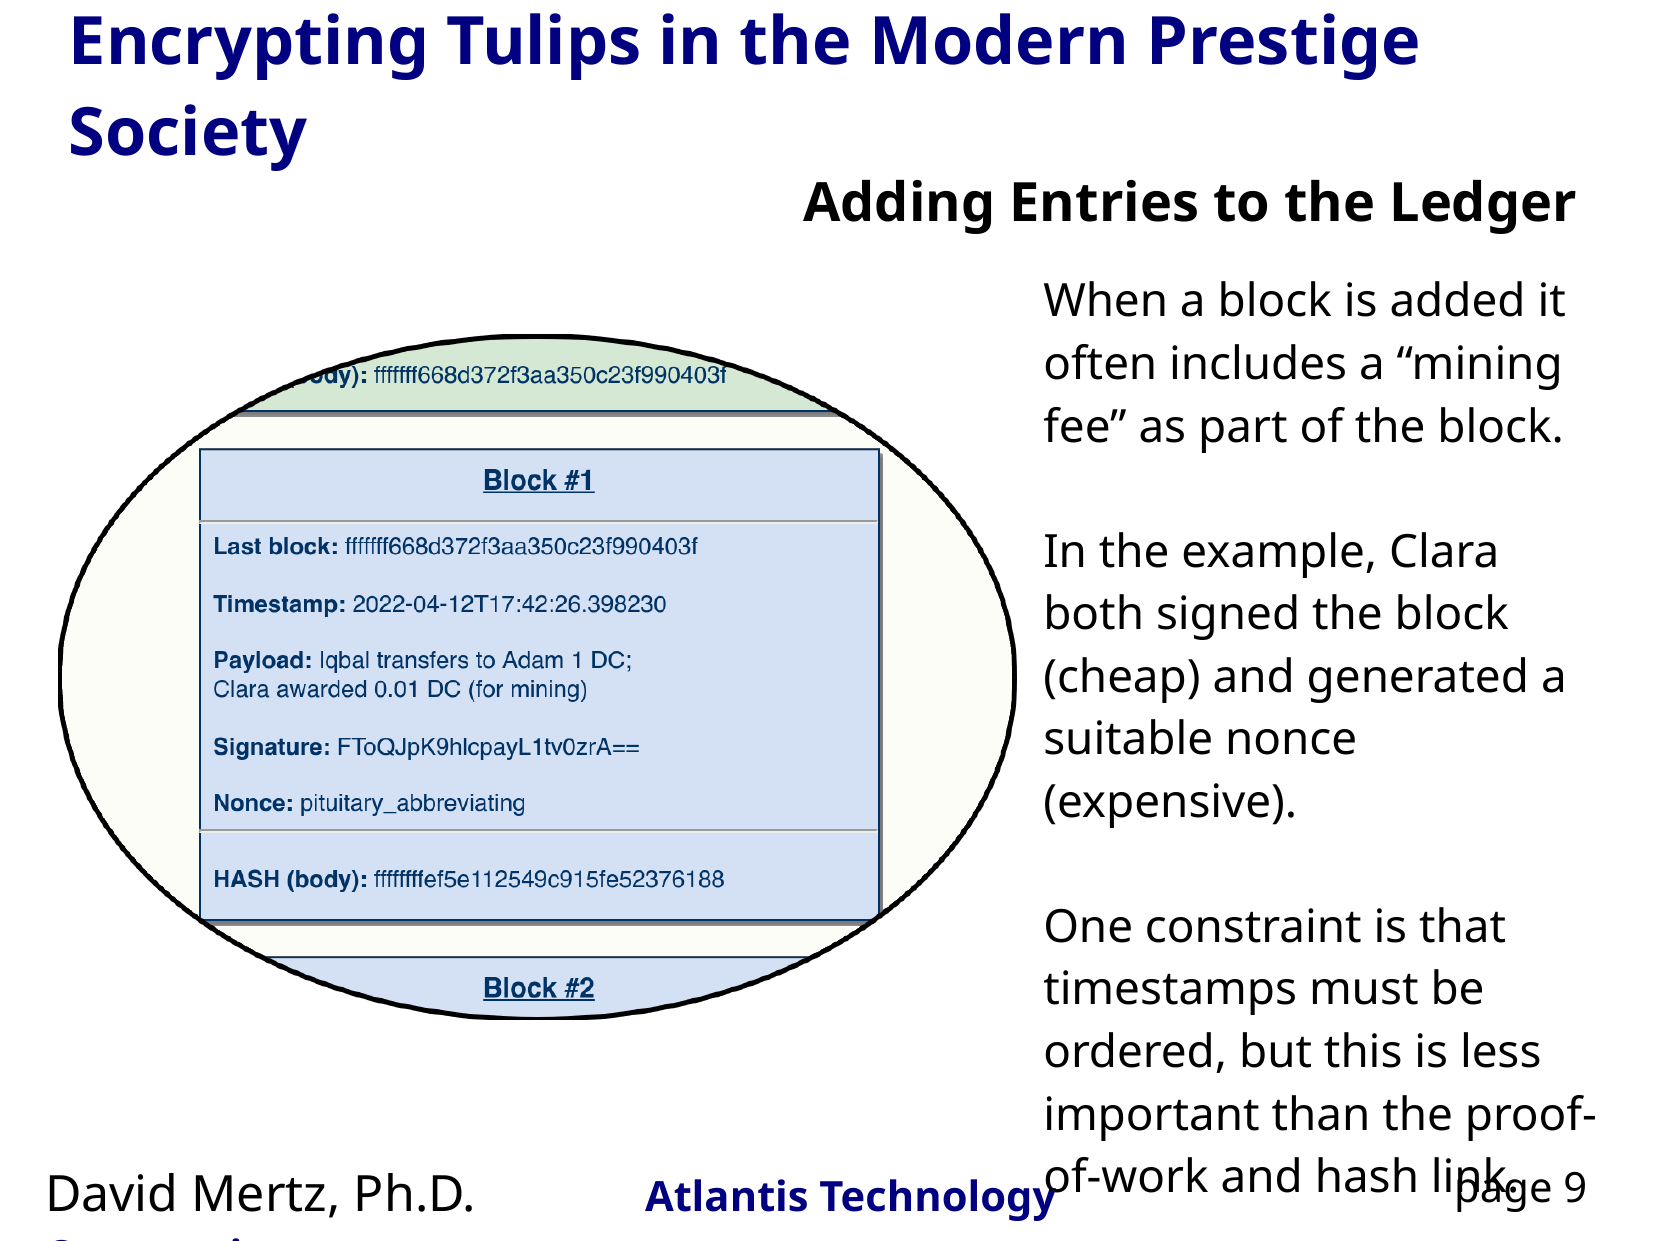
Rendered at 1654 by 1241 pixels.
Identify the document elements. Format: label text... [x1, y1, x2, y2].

text_box When a block is added it often includes a “mining fee” as part of the block. In the example, Clara both signed the block (cheap) and generated a suitable nonce (expensive). One constraint is that timestamps must be ordered, but this is less important than the proof-of-work and hash link. [1028, 260, 1626, 1116]
picture [58, 334, 1017, 1021]
list Adding Entries to the Ledger [803, 163, 1593, 231]
